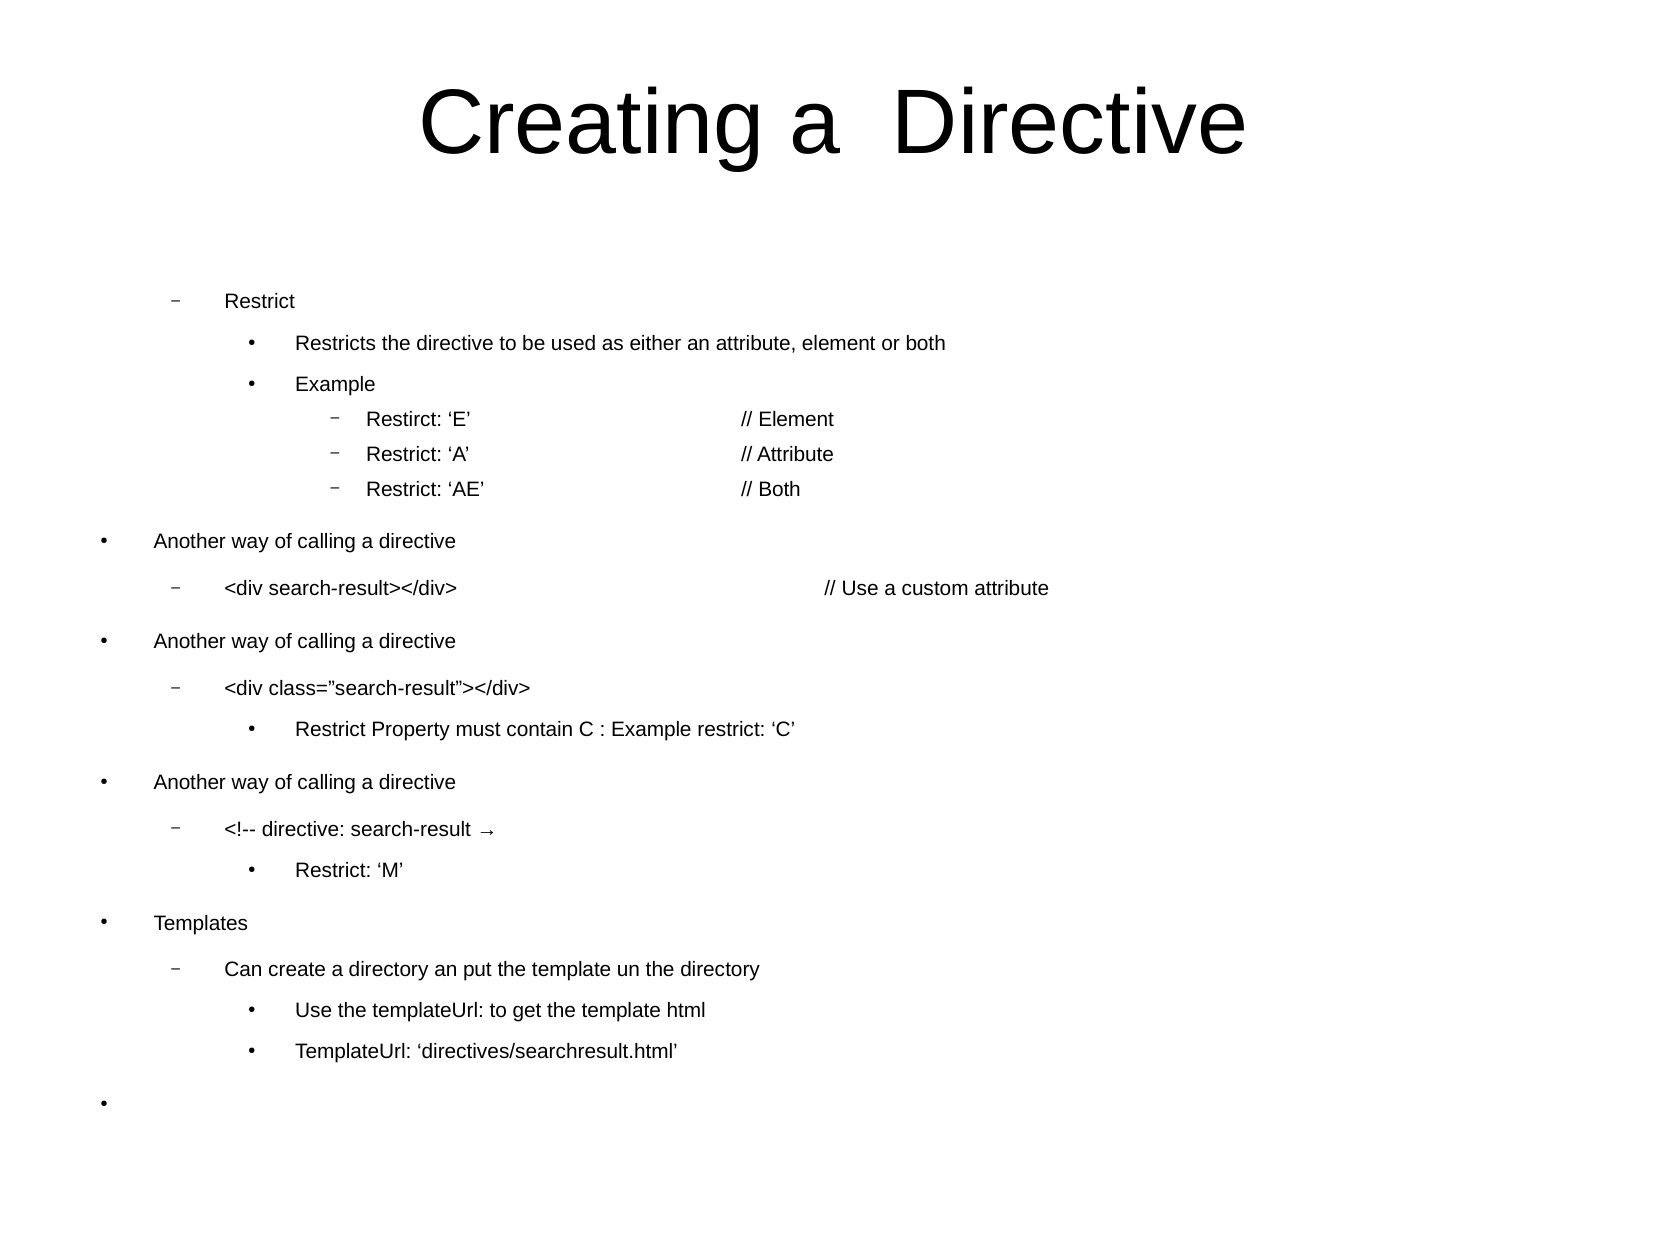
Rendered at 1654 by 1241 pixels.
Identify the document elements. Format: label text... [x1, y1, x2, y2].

title Creating a Directive [90, 17, 1579, 226]
list Restrict Restricts the directive to be used as either an attribute, element or both Example Restirct: ‘E’ // Element Restrict: ‘A’ // Attribute Restrict: ‘AE’ // Both Another way of calling a directive <div search-result></div> // Use a custom attribute Another way of calling a directive <div class=”search-result”></div> Restrict Property must contain C : Example restrict: ‘C’ Another way of calling a directive <!-- directive: search-result → Restrict: ‘M’ Templates Can create a directory an put the template un the directory Use the templateUrl: to get the template html TemplateUrl: ‘directives/searchresult.html’ [82, 290, 1571, 1216]
